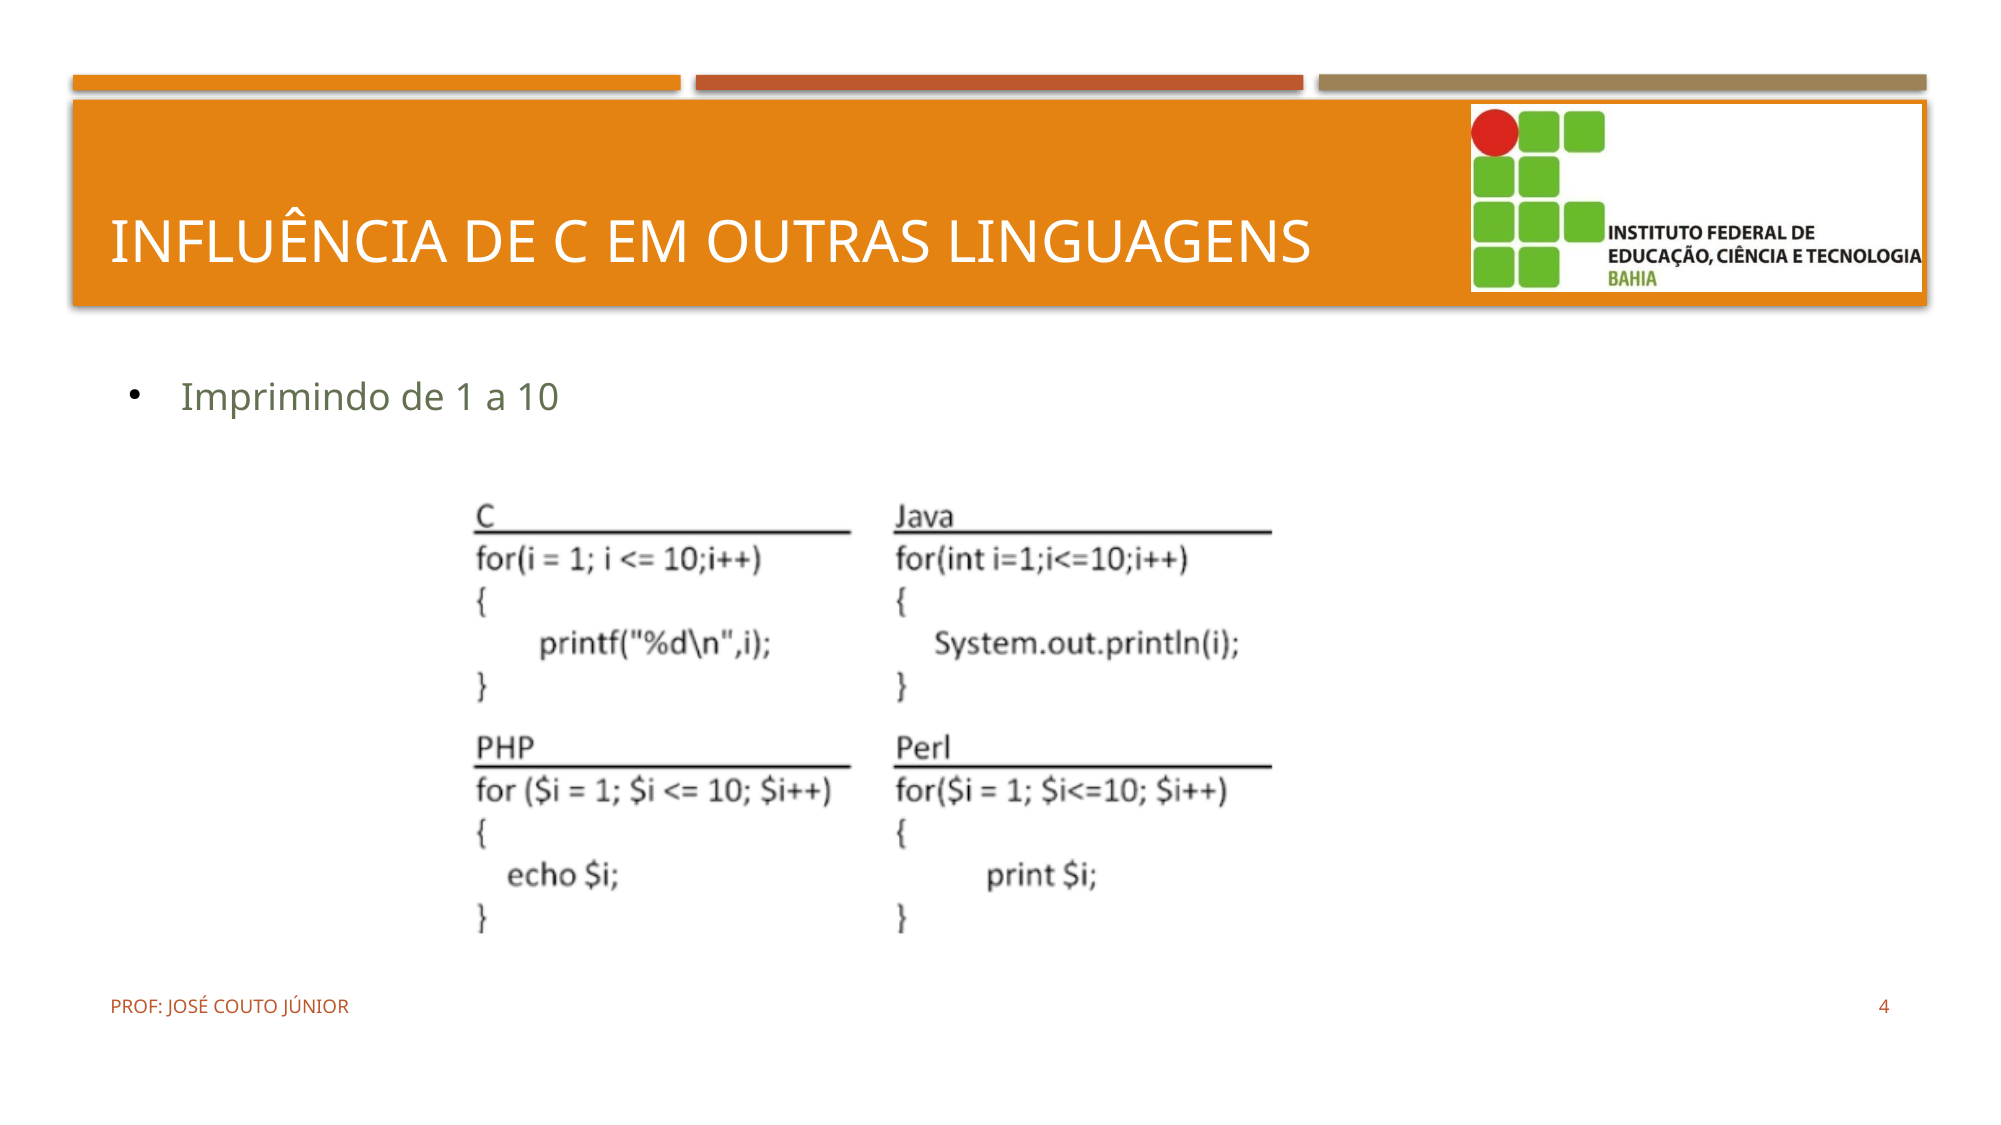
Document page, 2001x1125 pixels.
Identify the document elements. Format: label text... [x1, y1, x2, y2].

footer Prof: José Couto Júnior [95, 976, 1230, 1037]
title Influência de C em outras linguagens [95, 119, 1471, 282]
picture [1471, 104, 1922, 292]
list Imprimindo de 1 a 10 [95, 365, 985, 962]
picture [985, 455, 1300, 945]
